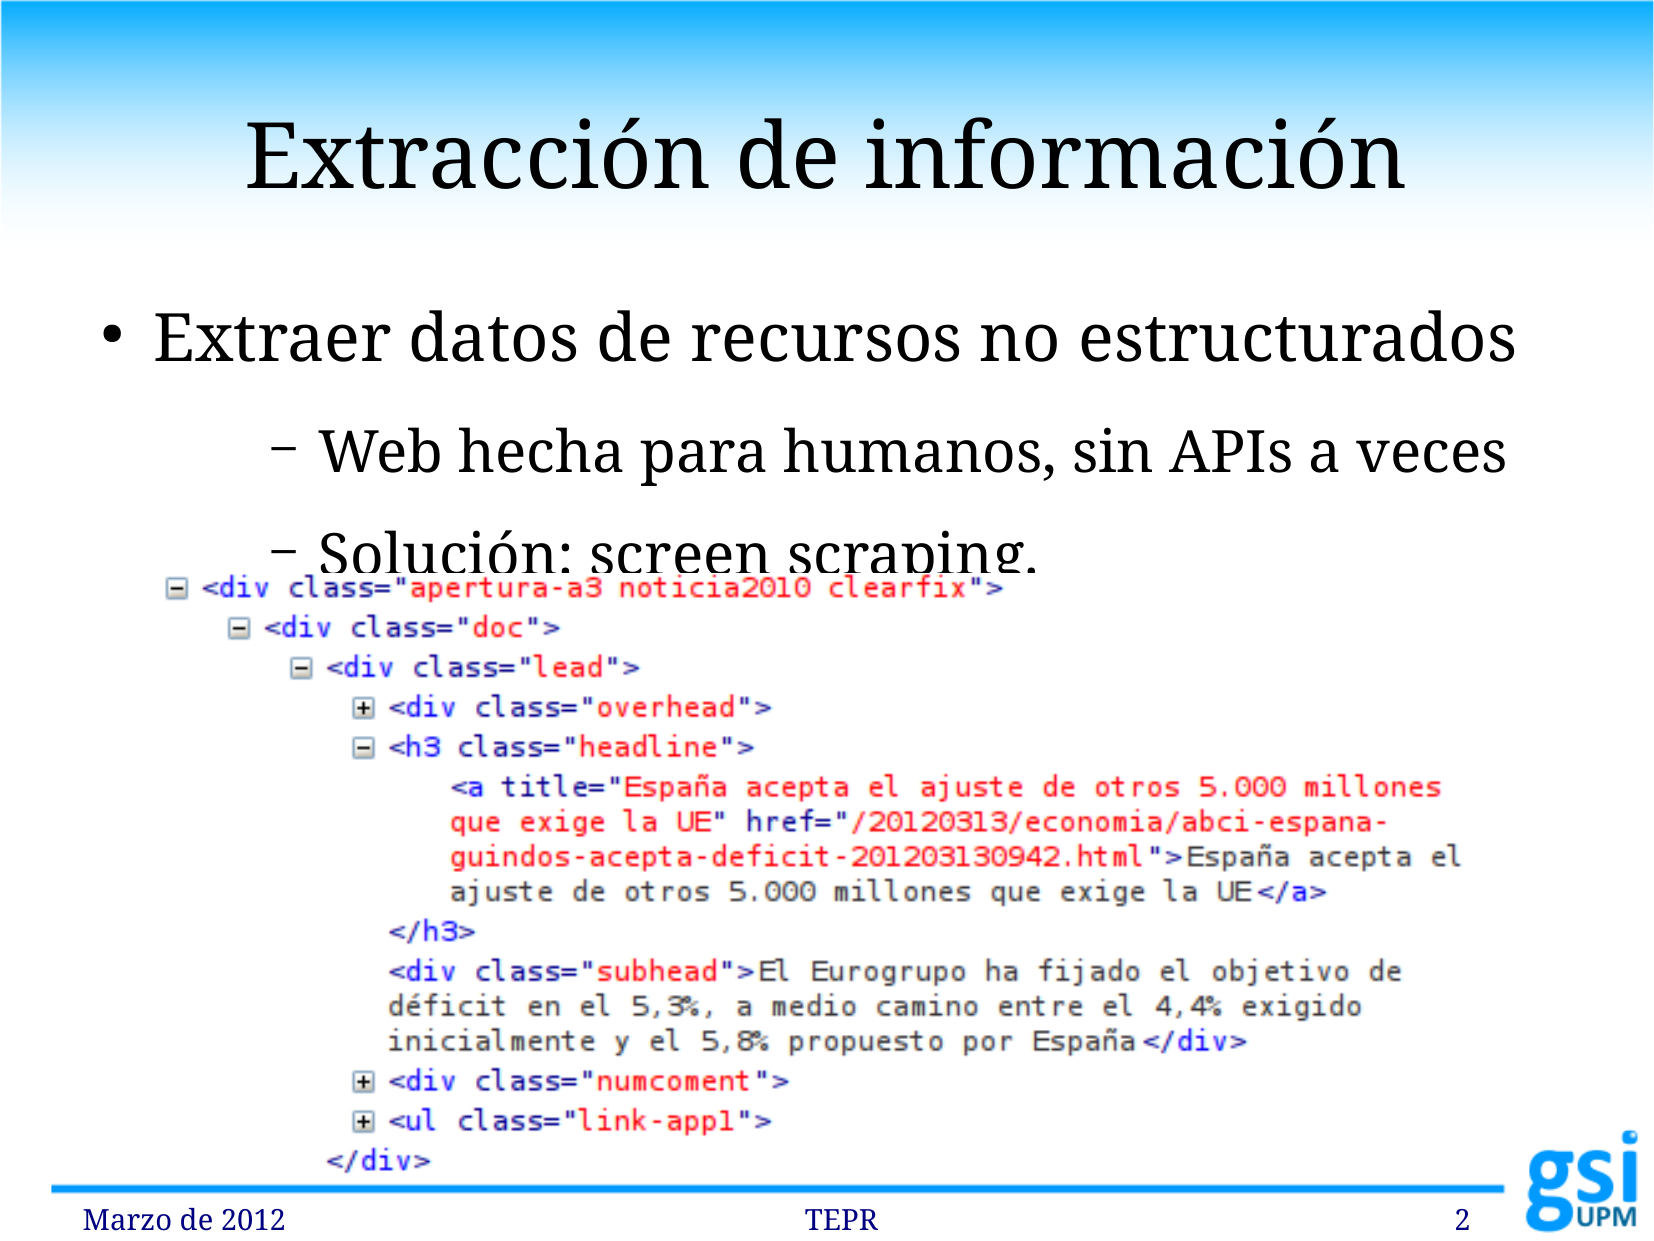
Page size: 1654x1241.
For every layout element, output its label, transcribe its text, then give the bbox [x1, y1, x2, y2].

picture [0, 0, 1654, 1241]
list Extraer datos de recursos no estructurados Web hecha para humanos, sin APIs a veces Solución: screen scraping. [82, 290, 1571, 1109]
title Extracción de información [82, 49, 1571, 257]
